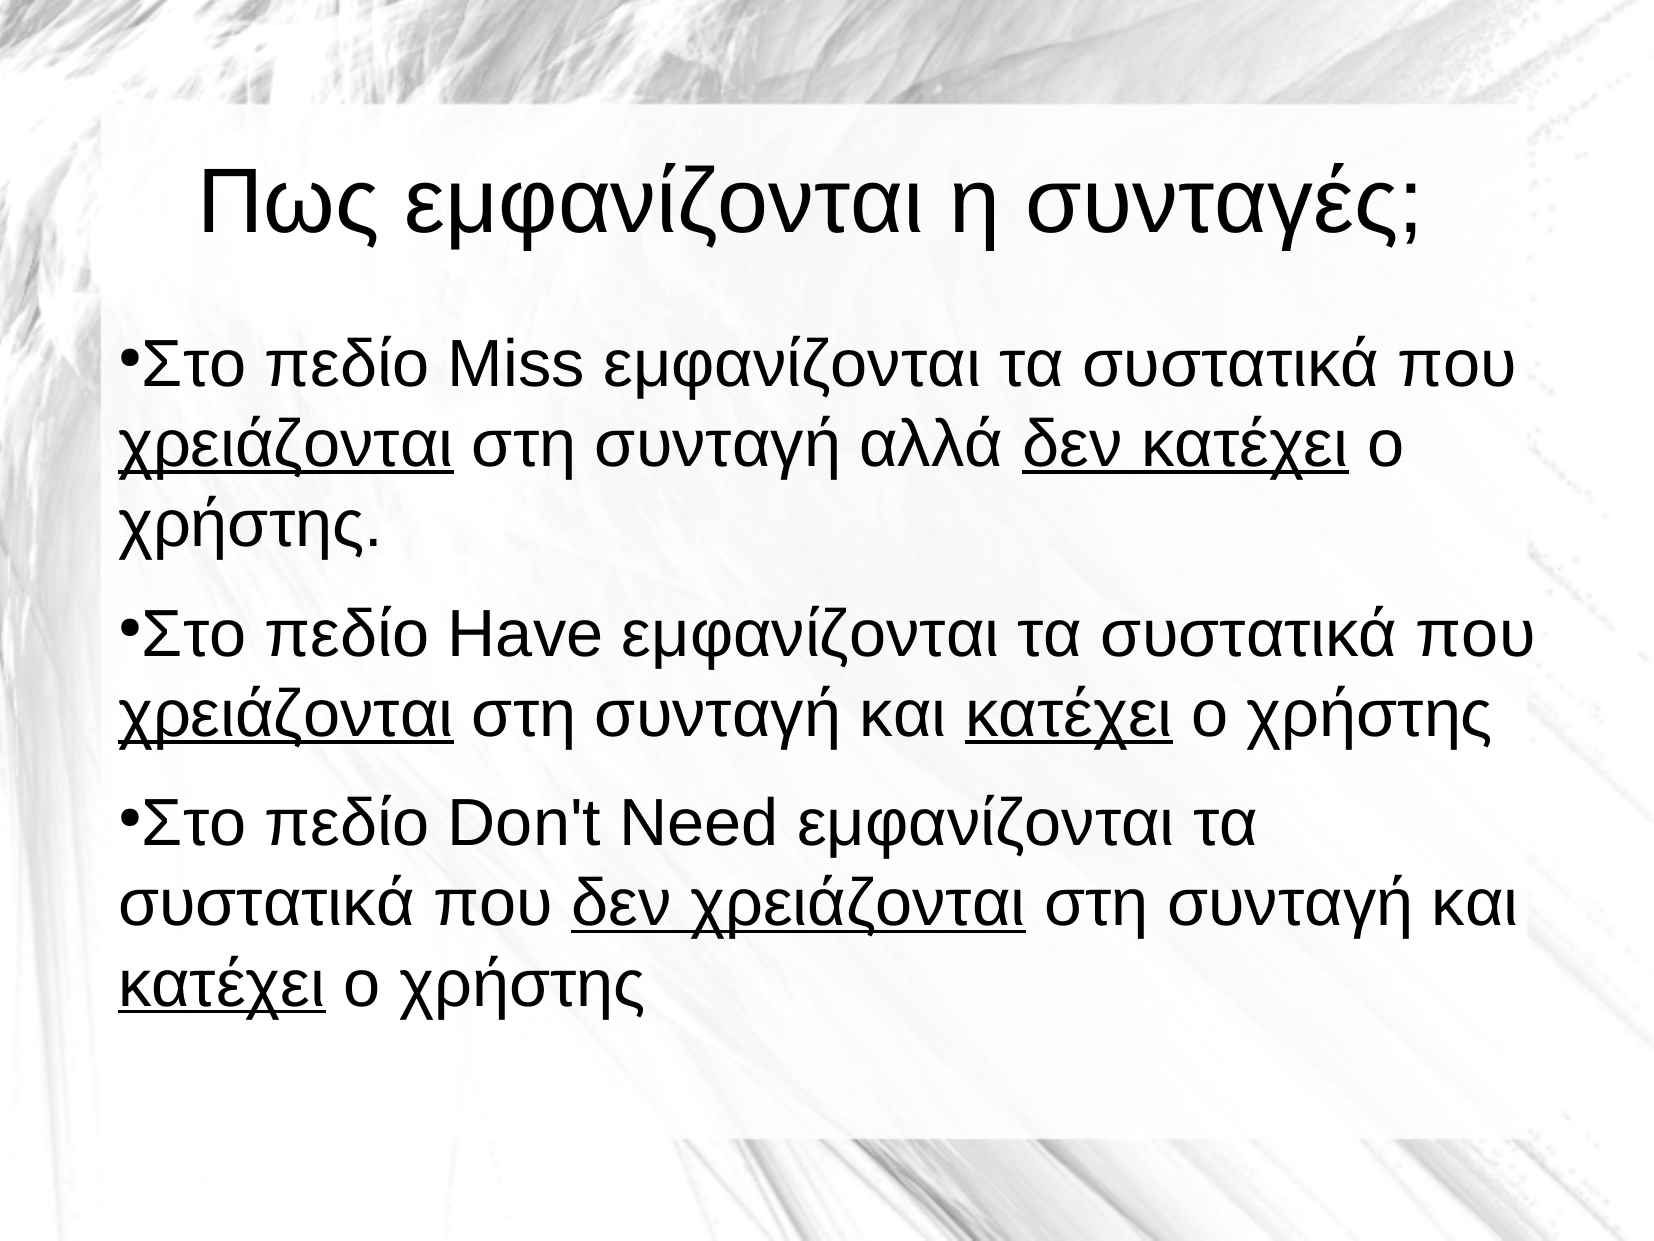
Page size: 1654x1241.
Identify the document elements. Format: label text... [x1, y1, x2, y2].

list Στο πεδίο Miss εμφανίζονται τα συστατικά που χρειάζονται στη συνταγή αλλά δεν κατέχει ο χρήστης. Στο πεδίο Have εμφανίζονται τα συστατικά που χρειάζονται στη συνταγή και κατέχει ο χρήστης Στο πεδίο Don't Need εμφανίζονται τα συστατικά που δεν χρειάζονται στη συνταγή και κατέχει ο χρήστης [118, 319, 1571, 1052]
title Πως εμφανίζονται η συνταγές; [118, 112, 1506, 281]
